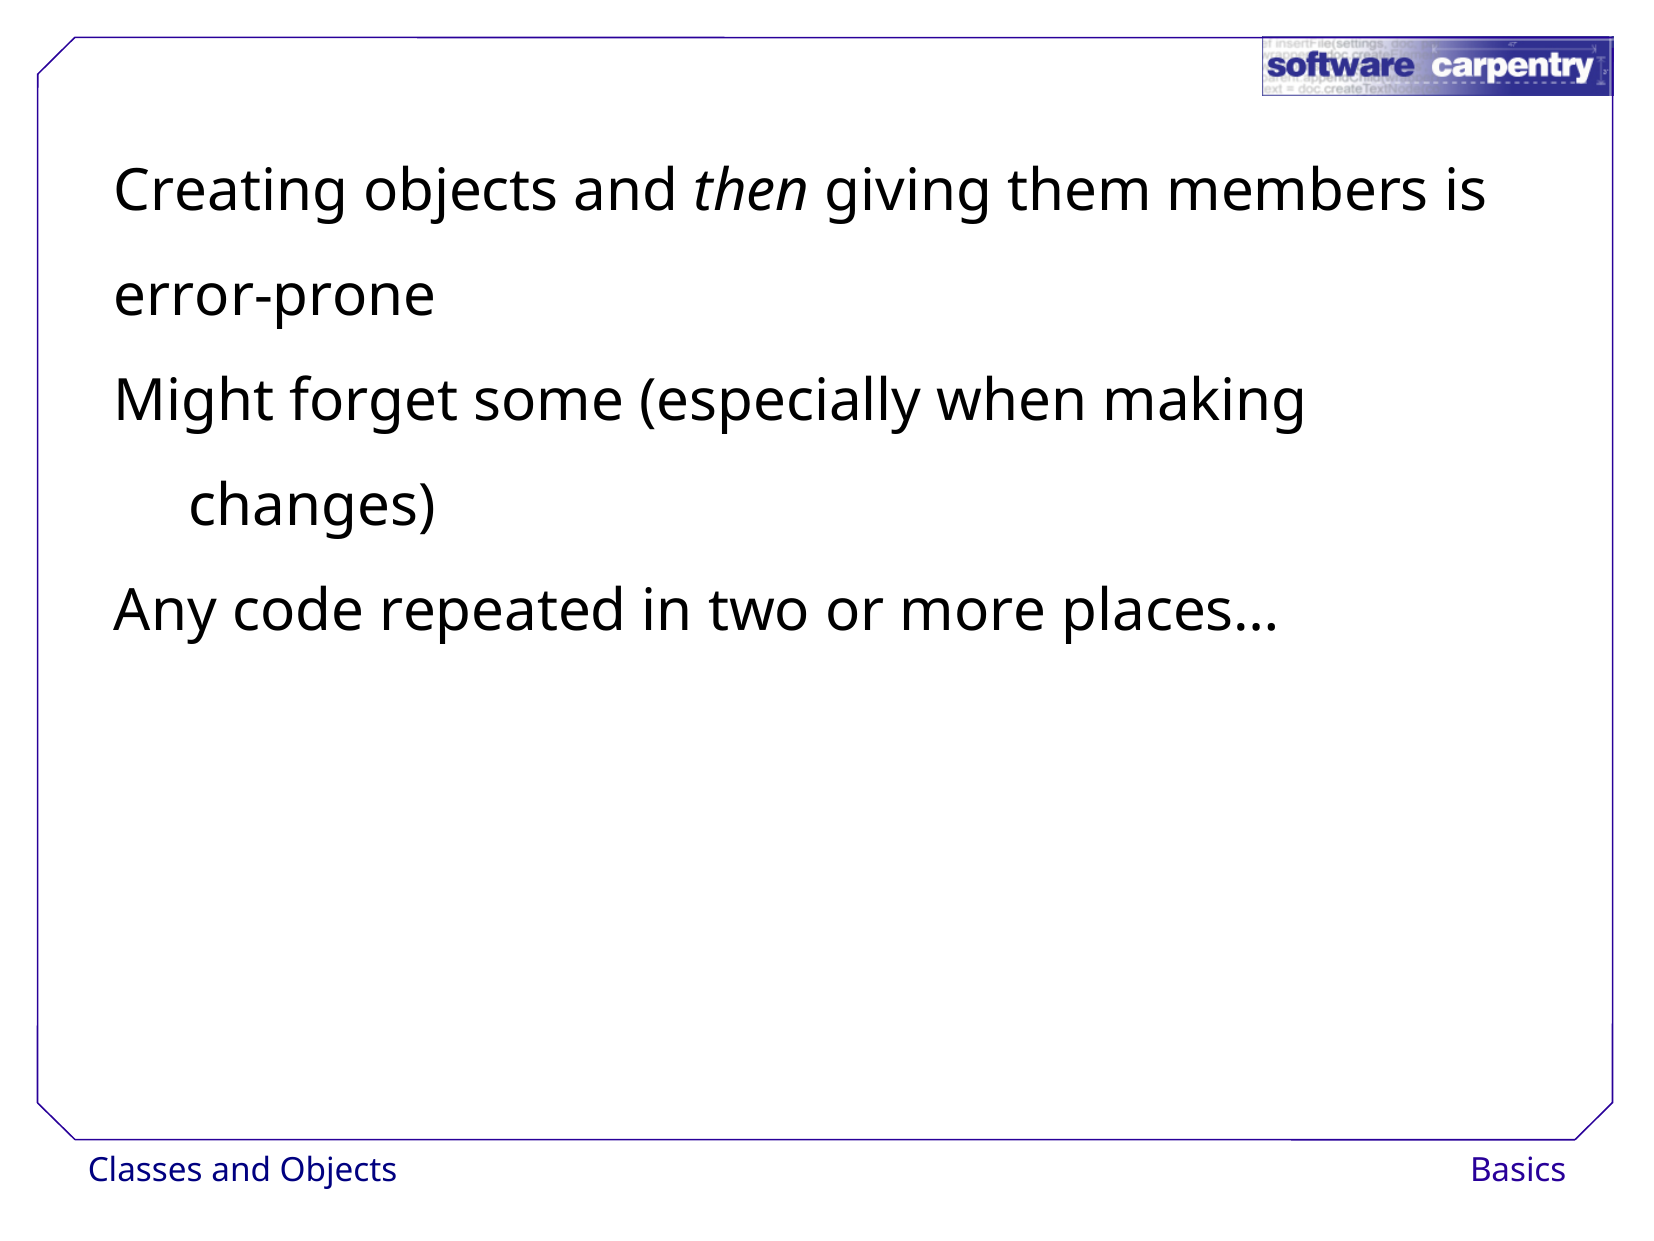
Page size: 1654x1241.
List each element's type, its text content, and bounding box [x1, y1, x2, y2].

text_box Creating objects and then giving them members is error-prone Might forget some (especially when making changes) Any code repeated in two or more places… [99, 109, 1517, 650]
picture [1262, 36, 1614, 96]
